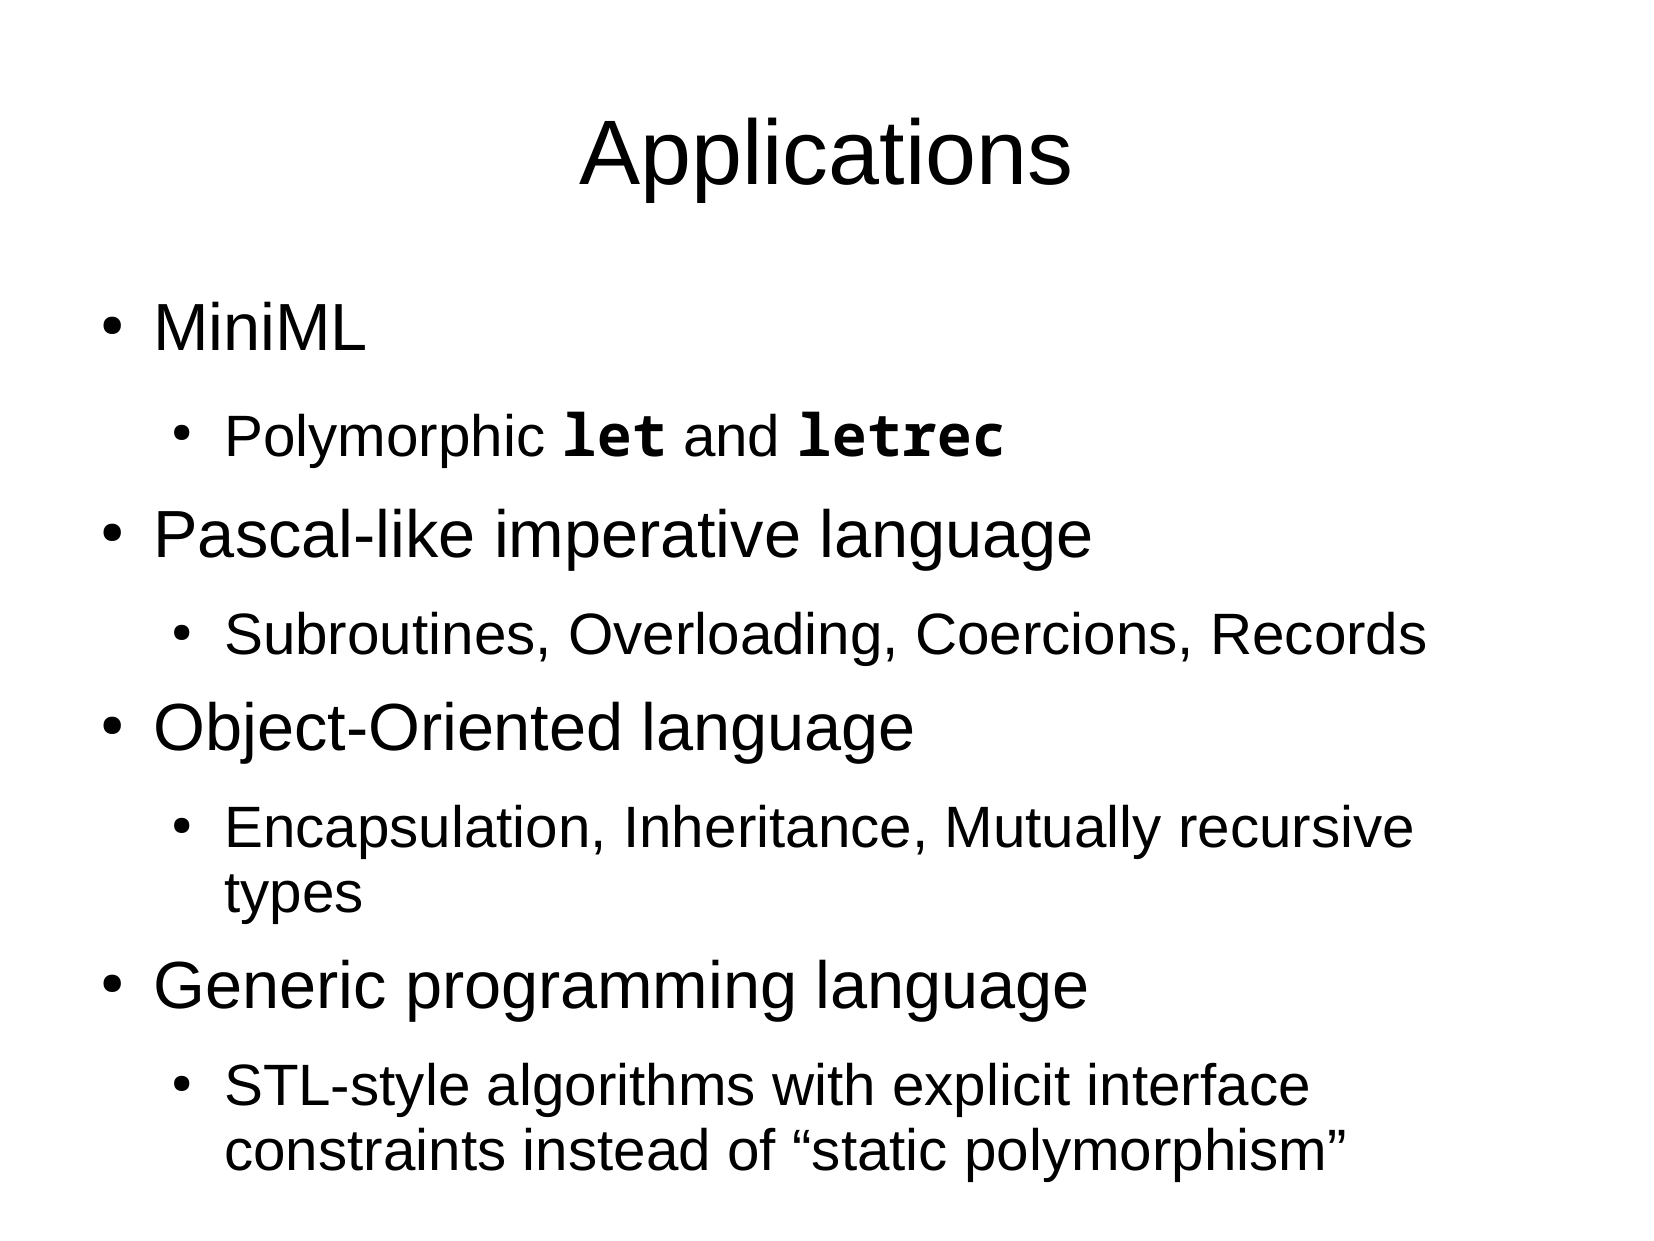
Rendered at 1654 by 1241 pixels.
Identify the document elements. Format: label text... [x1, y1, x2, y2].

title Applications [82, 49, 1571, 257]
list MiniML Polymorphic let and letrec Pascal-like imperative language Subroutines, Overloading, Coercions, Records Object-Oriented language Encapsulation, Inheritance, Mutually recursive types Generic programming language STL-style algorithms with explicit interface constraints instead of “static polymorphism” [82, 290, 1571, 1201]
